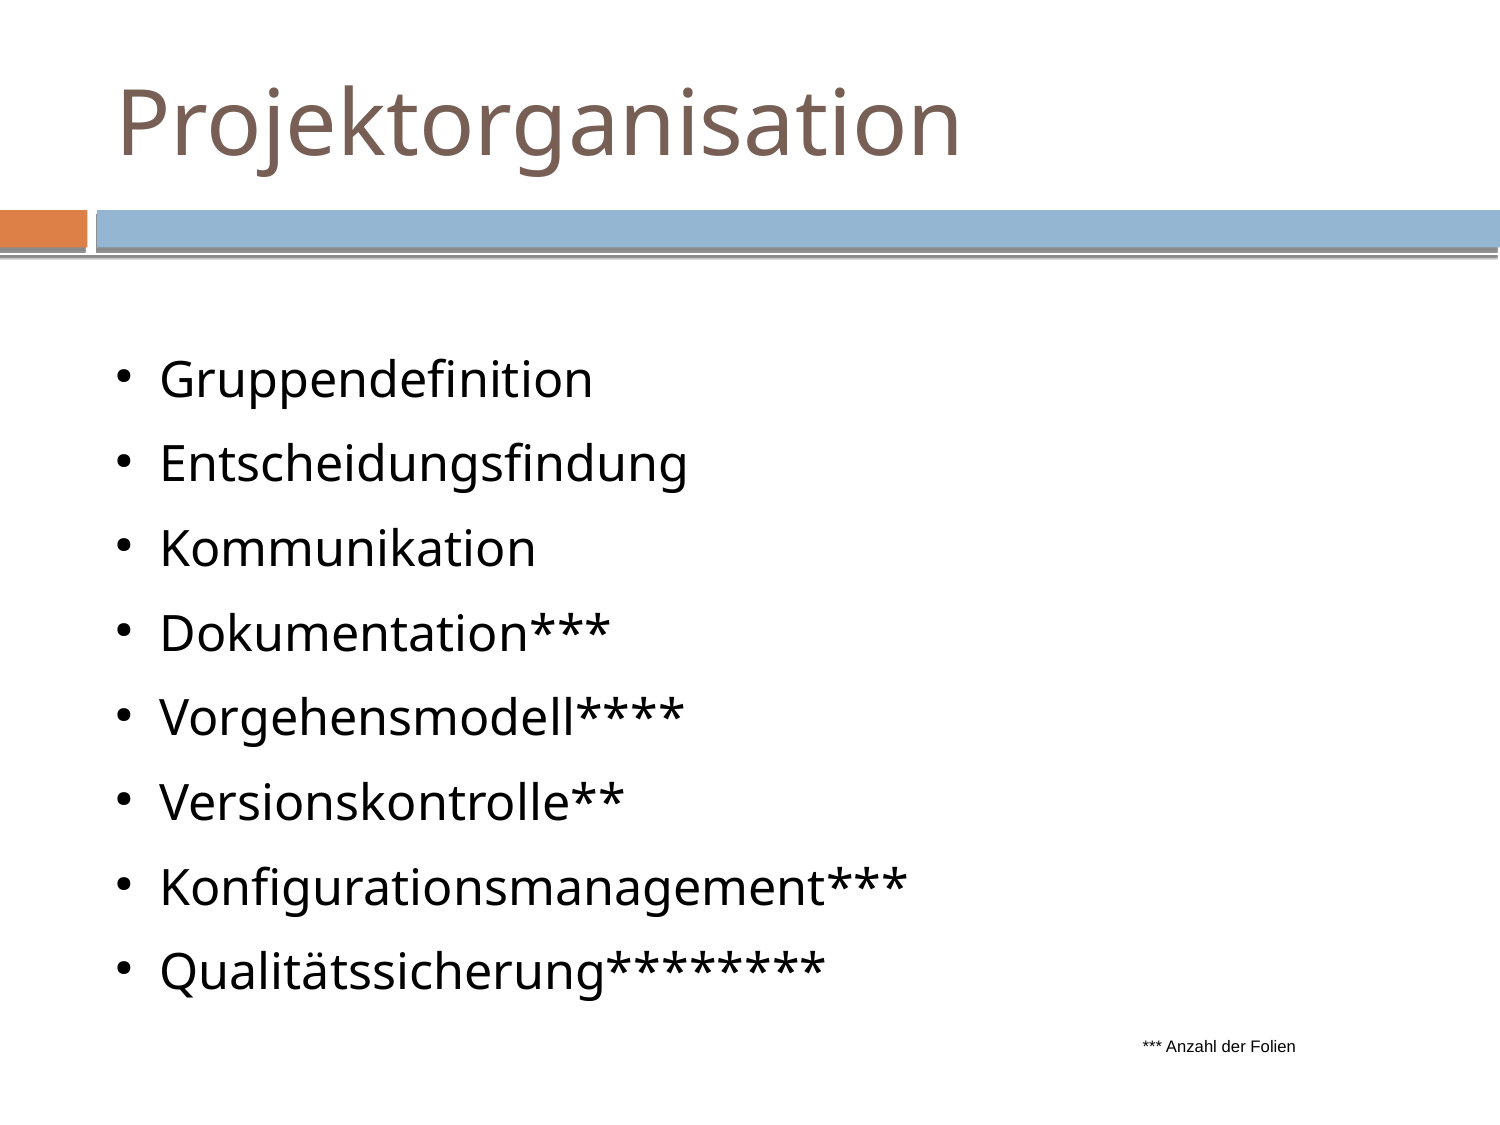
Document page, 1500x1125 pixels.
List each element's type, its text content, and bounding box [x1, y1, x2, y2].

list Gruppendefinition Entscheidungsfindung Kommunikation Dokumentation*** Vorgehensmodell**** Versionskontrolle** Konfigurationsmanagement*** Qualitätssicherung******** [100, 262, 1438, 1000]
title Projektorganisation [100, 37, 1438, 200]
text_box *** Anzahl der Folien [1128, 1029, 1463, 1069]
